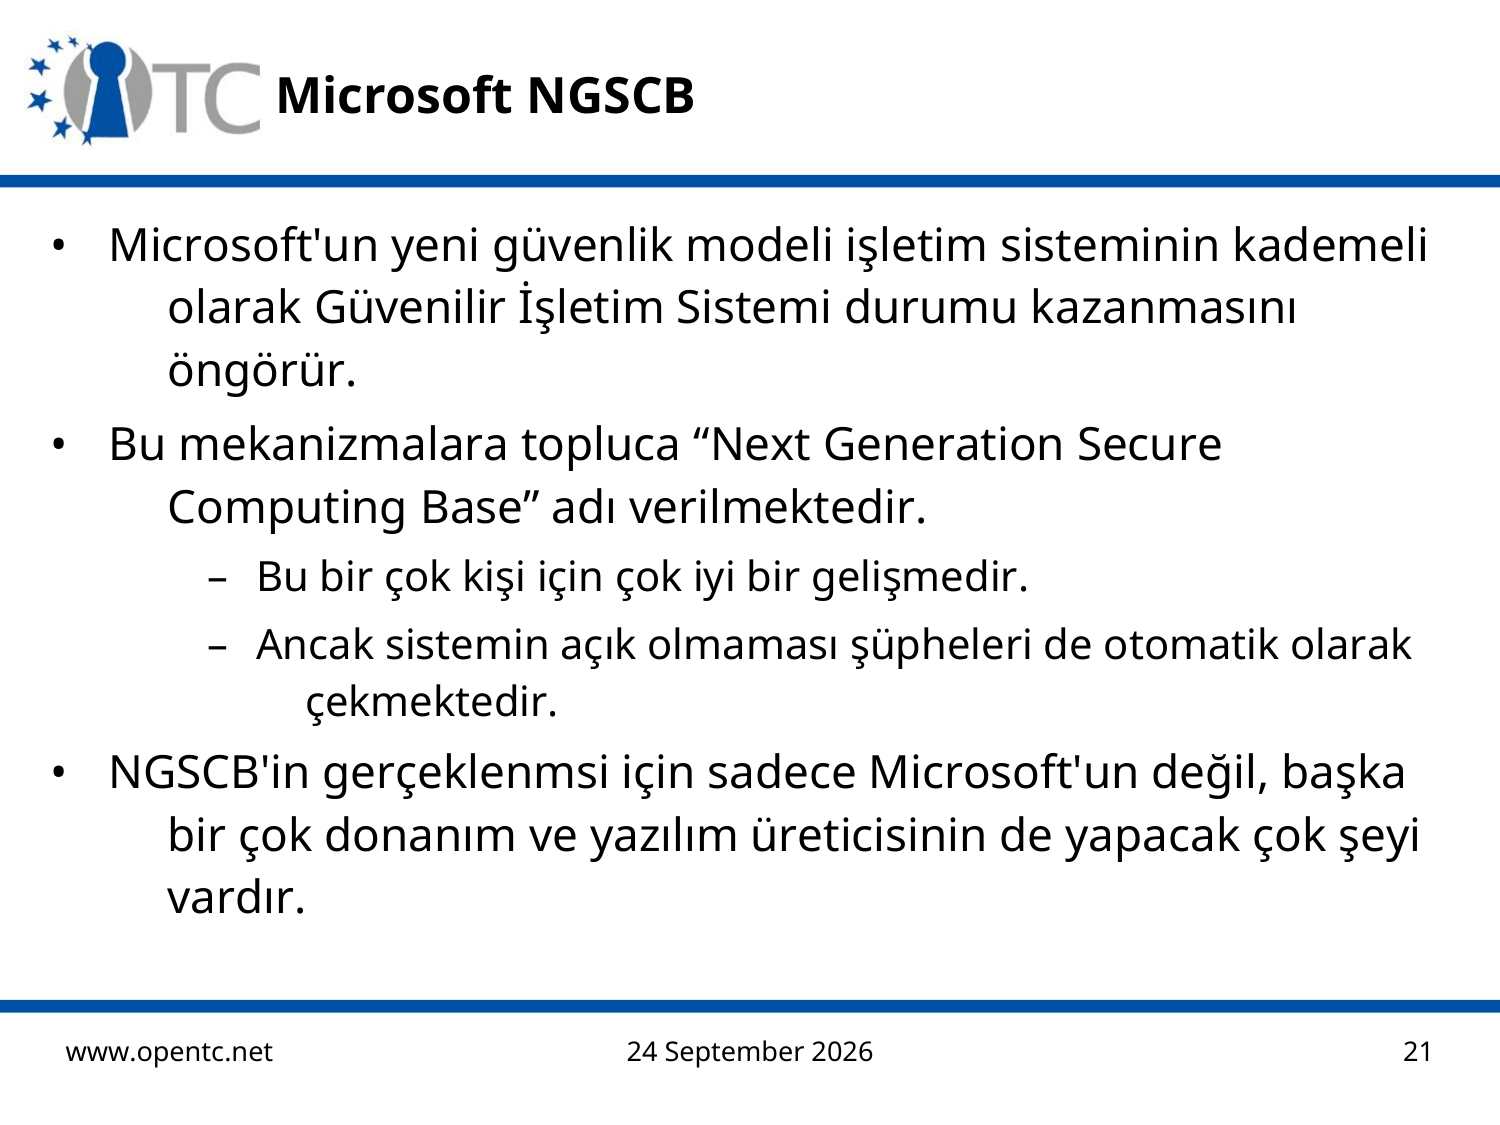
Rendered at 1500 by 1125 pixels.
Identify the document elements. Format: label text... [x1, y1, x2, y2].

title Microsoft NGSCB [275, 7, 1450, 181]
picture [24, 30, 263, 150]
list Microsoft'un yeni güvenlik modeli işletim sisteminin kademeli olarak Güvenilir İşletim Sistemi durumu kazanmasını öngörür. Bu mekanizmalara topluca “Next Generation Secure Computing Base” adı verilmektedir. Bu bir çok kişi için çok iyi bir gelişmedir. Ancak sistemin açık olmaması şüpheleri de otomatik olarak çekmektedir. NGSCB'in gerçeklenmsi için sadece Microsoft'un değil, başka bir çok donanım ve yazılım üreticisinin de yapacak çok şeyi vardır. [50, 212, 1450, 888]
